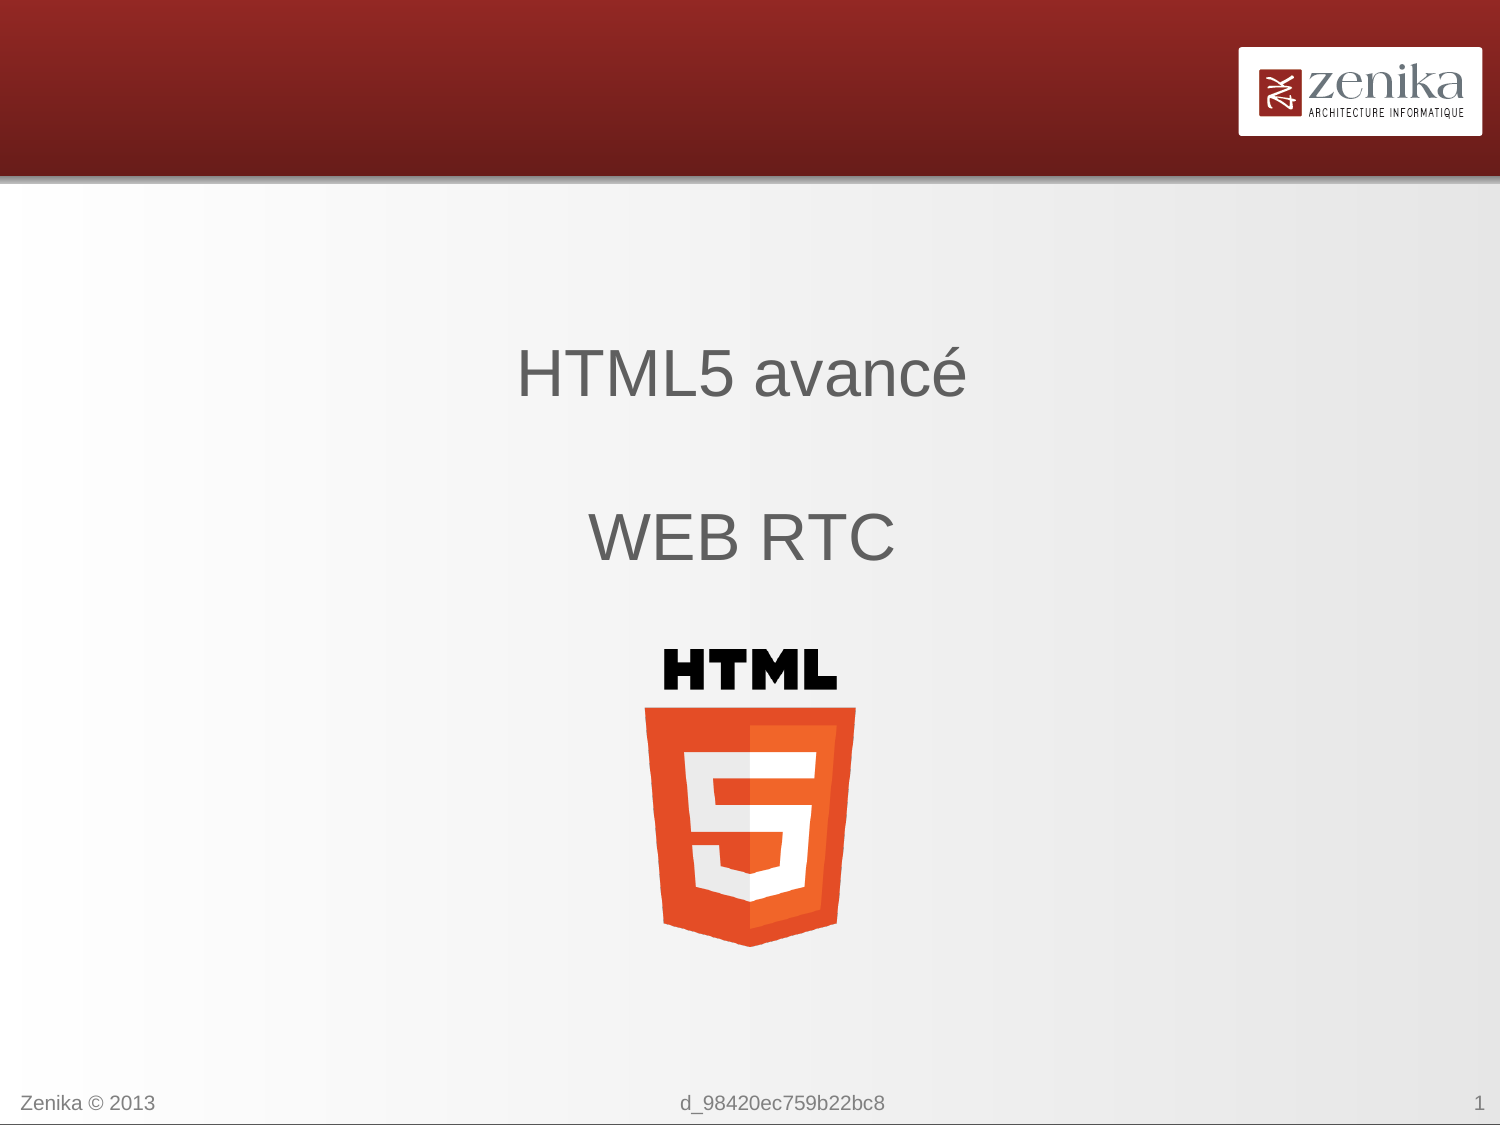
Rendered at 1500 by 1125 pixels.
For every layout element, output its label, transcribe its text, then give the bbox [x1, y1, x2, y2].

text_box HTML5 avancé WEB RTC [50, 249, 1435, 1079]
picture [601, 649, 899, 947]
picture [1257, 58, 1464, 125]
